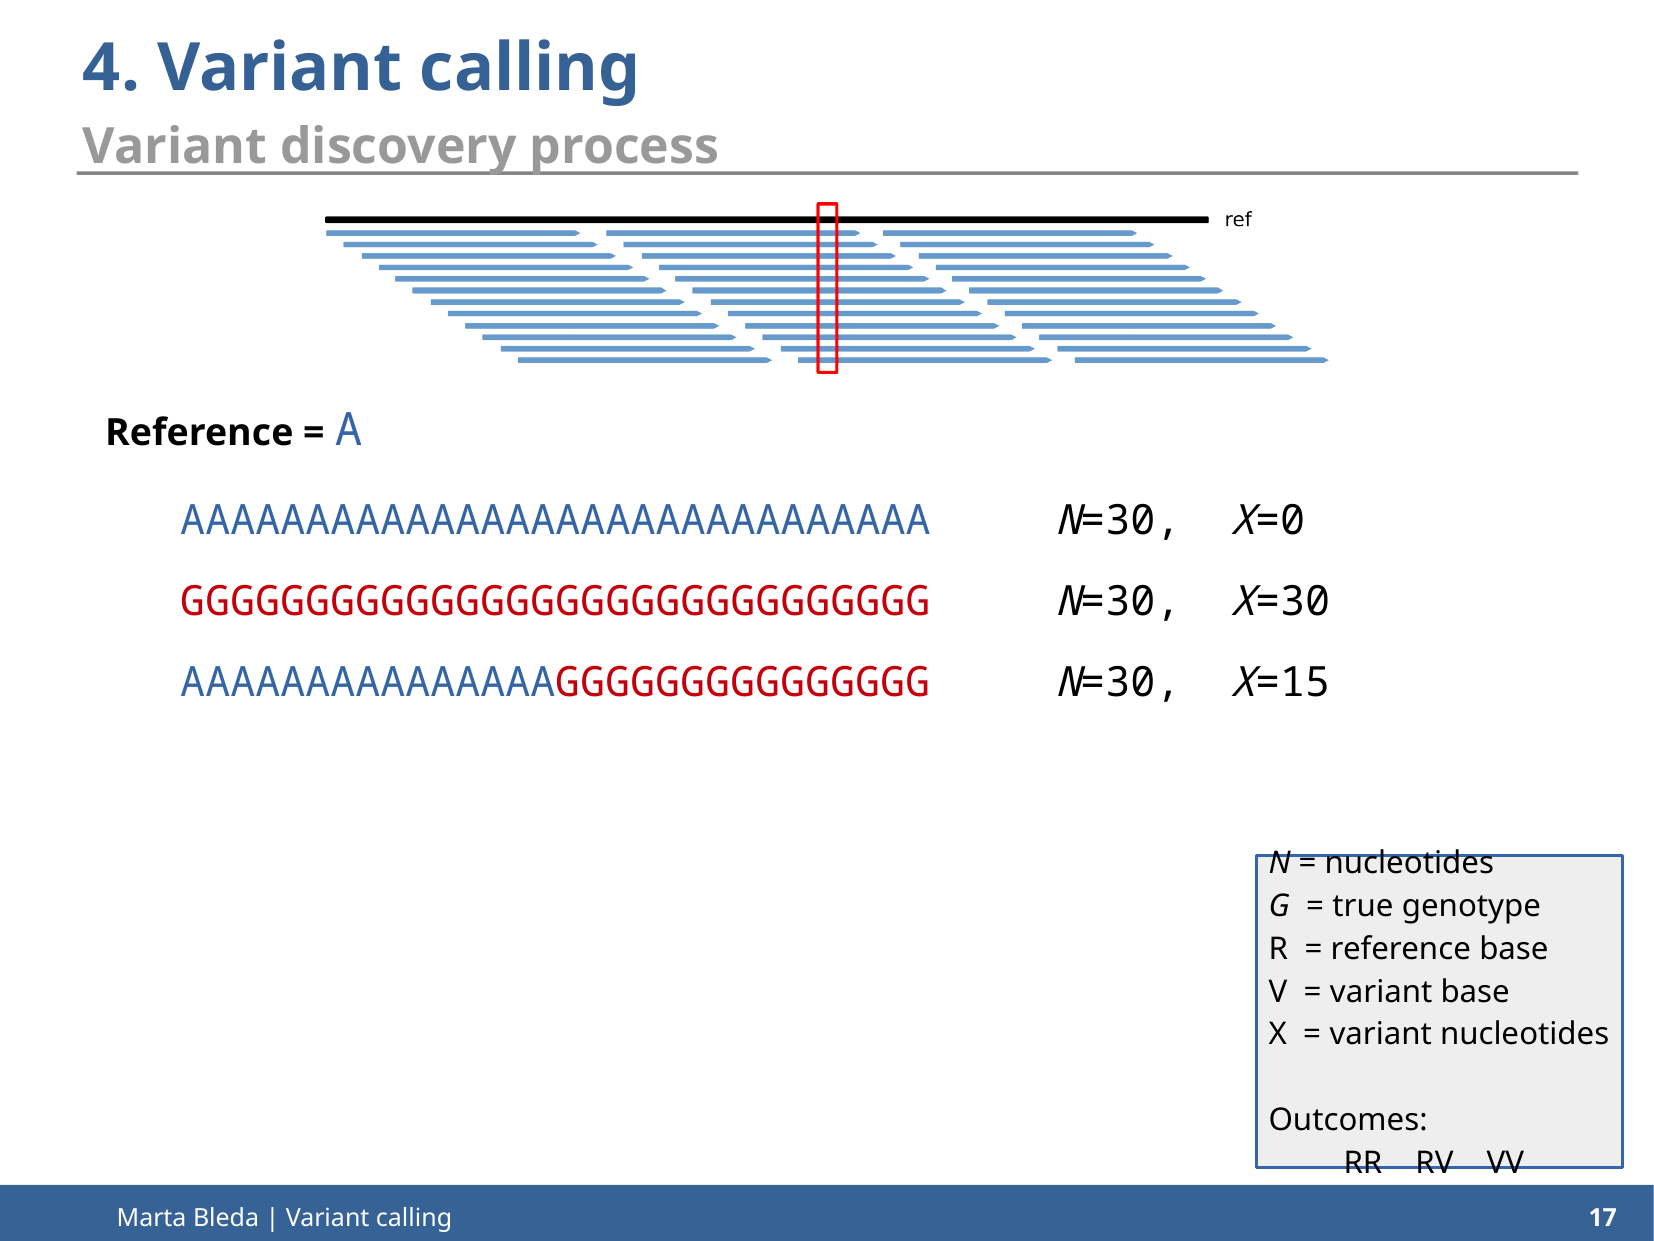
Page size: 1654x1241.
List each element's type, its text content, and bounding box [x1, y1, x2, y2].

title 4. Variant calling Variant discovery process [82, 31, 1571, 166]
picture [74, 170, 490, 175]
text_box N = nucleotides G = true genotype R = reference base V = variant base X = variant nucleotides Outcomes: RR RV VV [1256, 855, 1623, 1168]
picture [497, 170, 533, 175]
list Reference = A AAAAAAAAAAAAAAAAAAAAAAAAAAAAAA N=30, X=0 GGGGGGGGGGGGGGGGGGGGGGGGGGGGGG N=30, X=30 AAAAAAAAAAAAAAAGGGGGGGGGGGGGGG N=30, X=15 [105, 396, 1572, 1139]
picture [540, 170, 1580, 175]
picture [325, 202, 1329, 374]
